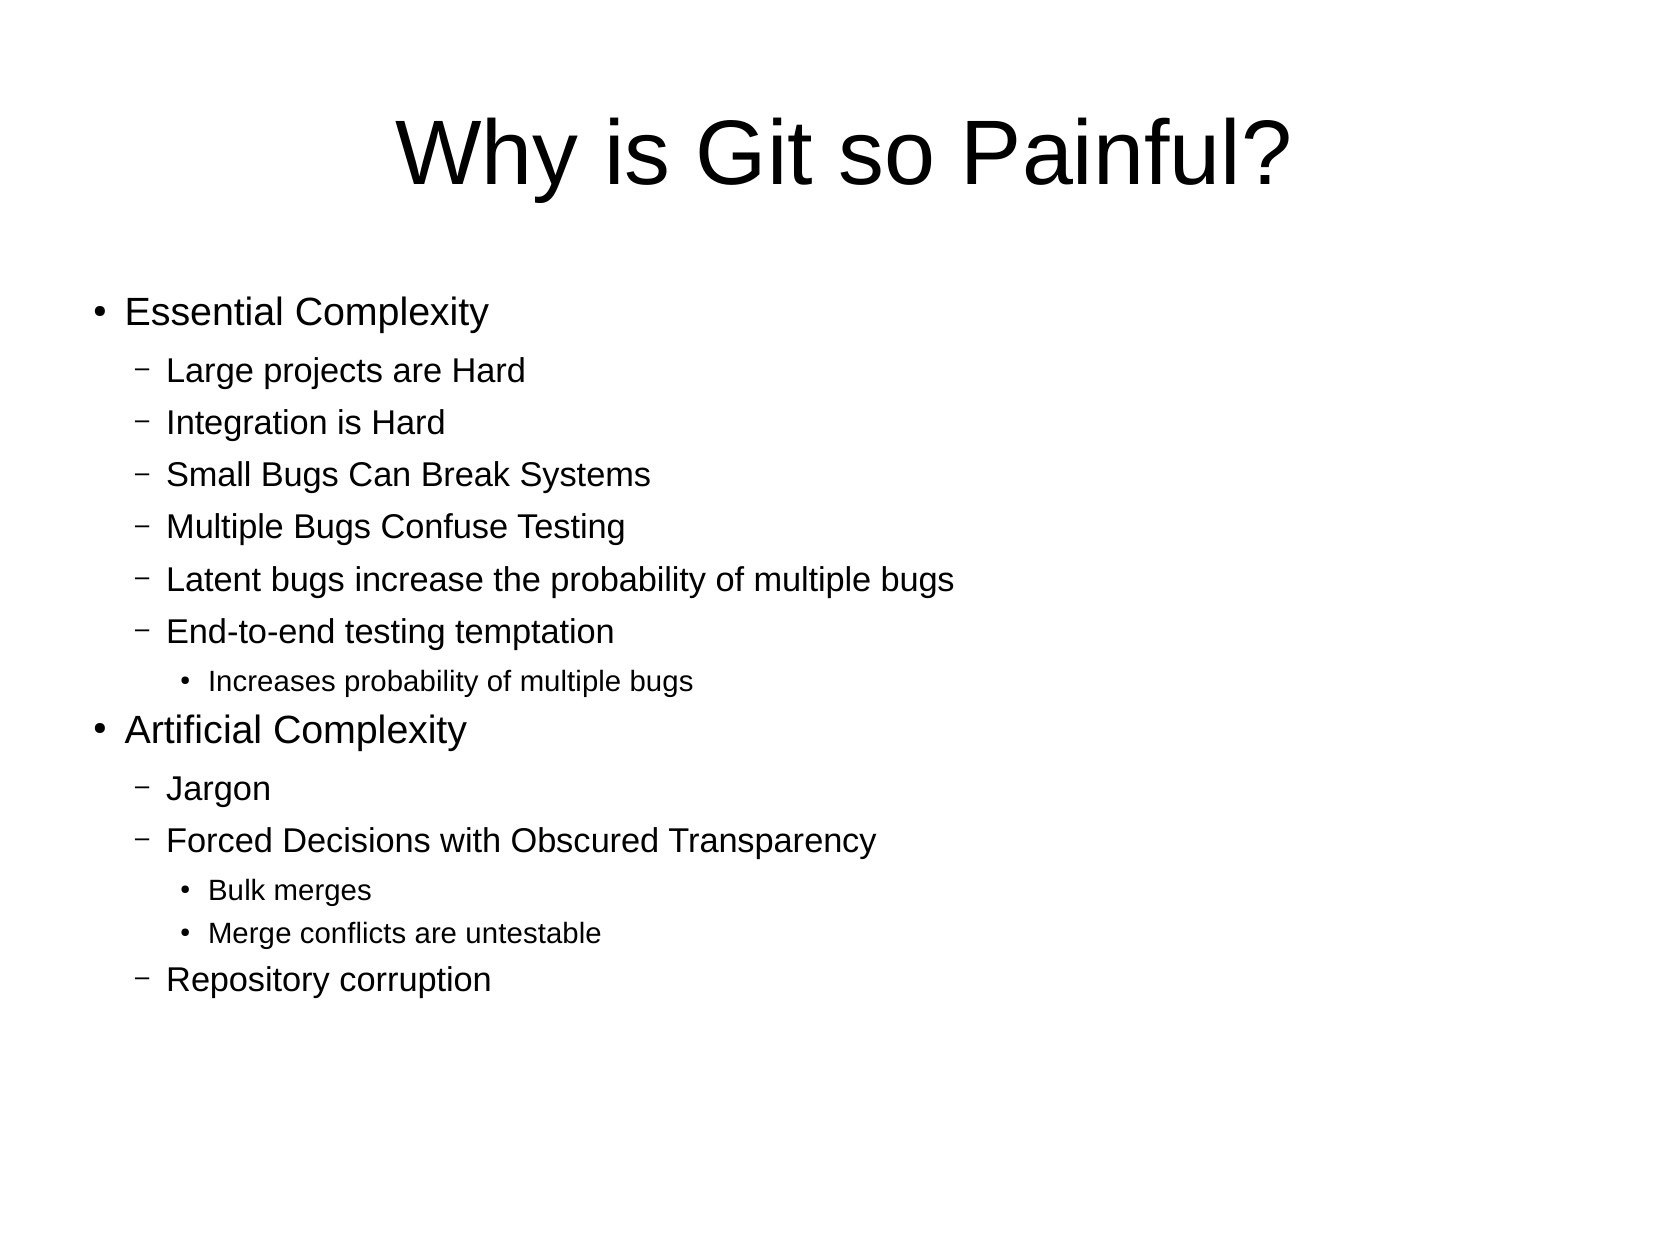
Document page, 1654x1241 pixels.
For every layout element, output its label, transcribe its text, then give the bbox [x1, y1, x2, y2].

list Essential Complexity Large projects are Hard Integration is Hard Small Bugs Can Break Systems Multiple Bugs Confuse Testing Latent bugs increase the probability of multiple bugs End-to-end testing temptation Increases probability of multiple bugs Artificial Complexity Jargon Forced Decisions with Obscured Transparency Bulk merges Merge conflicts are untestable Repository corruption [82, 290, 1571, 1010]
title Why is Git so Painful? [82, 49, 1571, 257]
